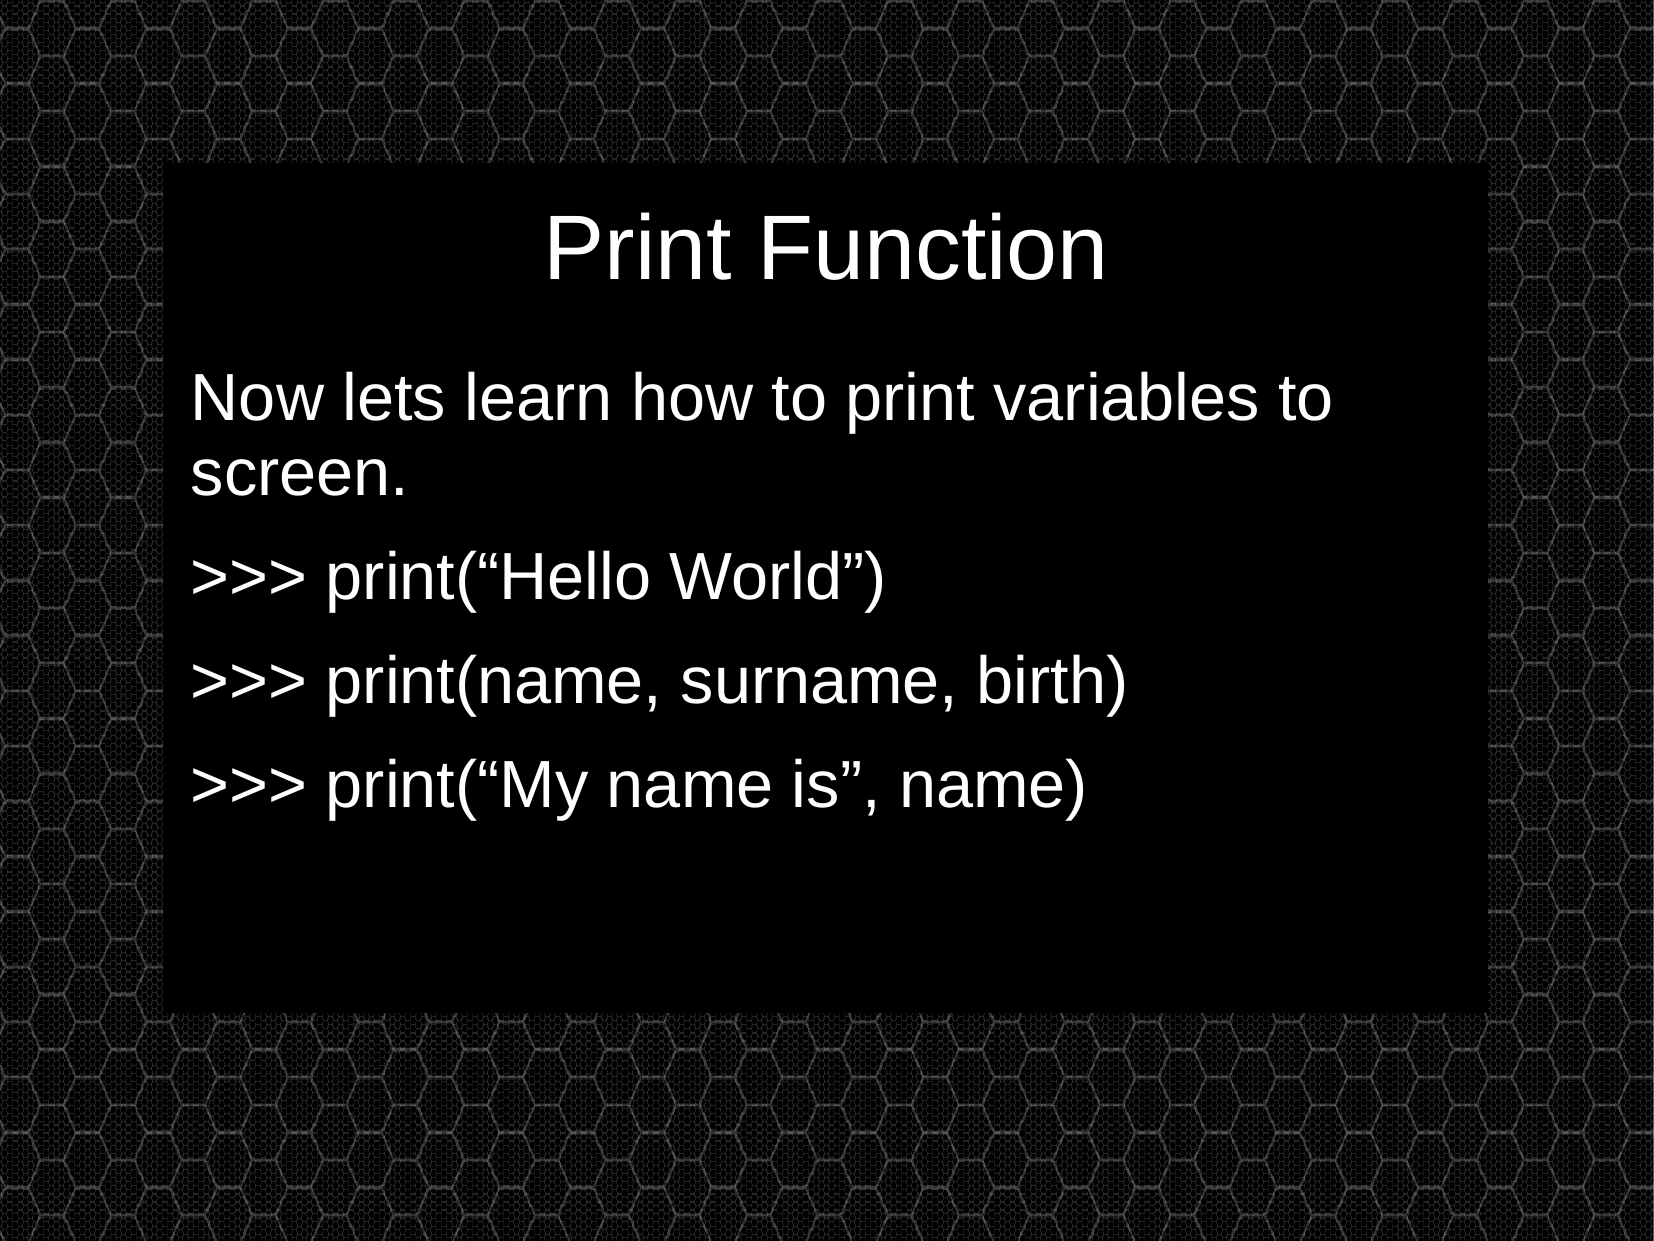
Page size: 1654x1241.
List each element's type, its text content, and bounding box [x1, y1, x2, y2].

picture [0, 0, 1654, 1241]
title Print Function [82, 165, 1571, 331]
list Now lets learn how to print variables to screen. >>> print(“Hello World”) >>> print(name, surname, birth) >>> print(“My name is”, name) [120, 360, 1501, 1010]
